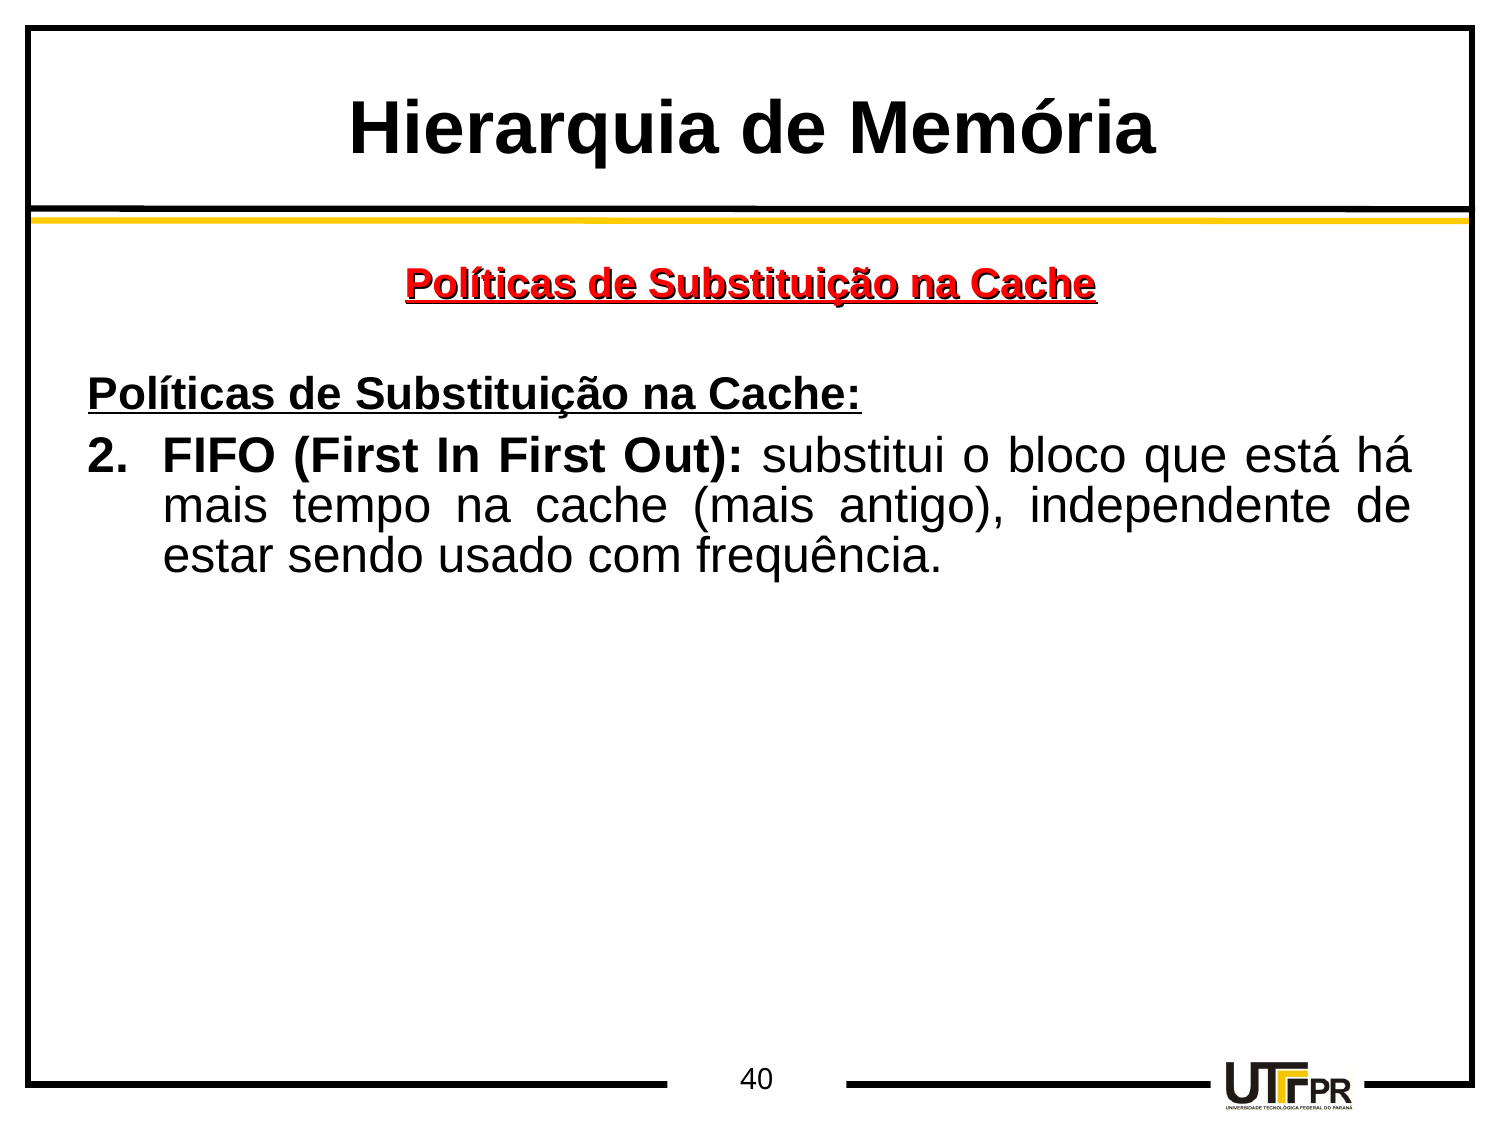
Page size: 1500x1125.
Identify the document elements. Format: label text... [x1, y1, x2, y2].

list Políticas de Substituição na Cache Políticas de Substituição na Cache: FIFO (First In First Out): substitui o bloco que está há mais tempo na cache (mais antigo), independente de estar sendo usado com frequência. [72, 257, 1428, 1027]
title Hierarquia de Memória [29, 85, 1477, 180]
picture [1225, 1062, 1353, 1110]
